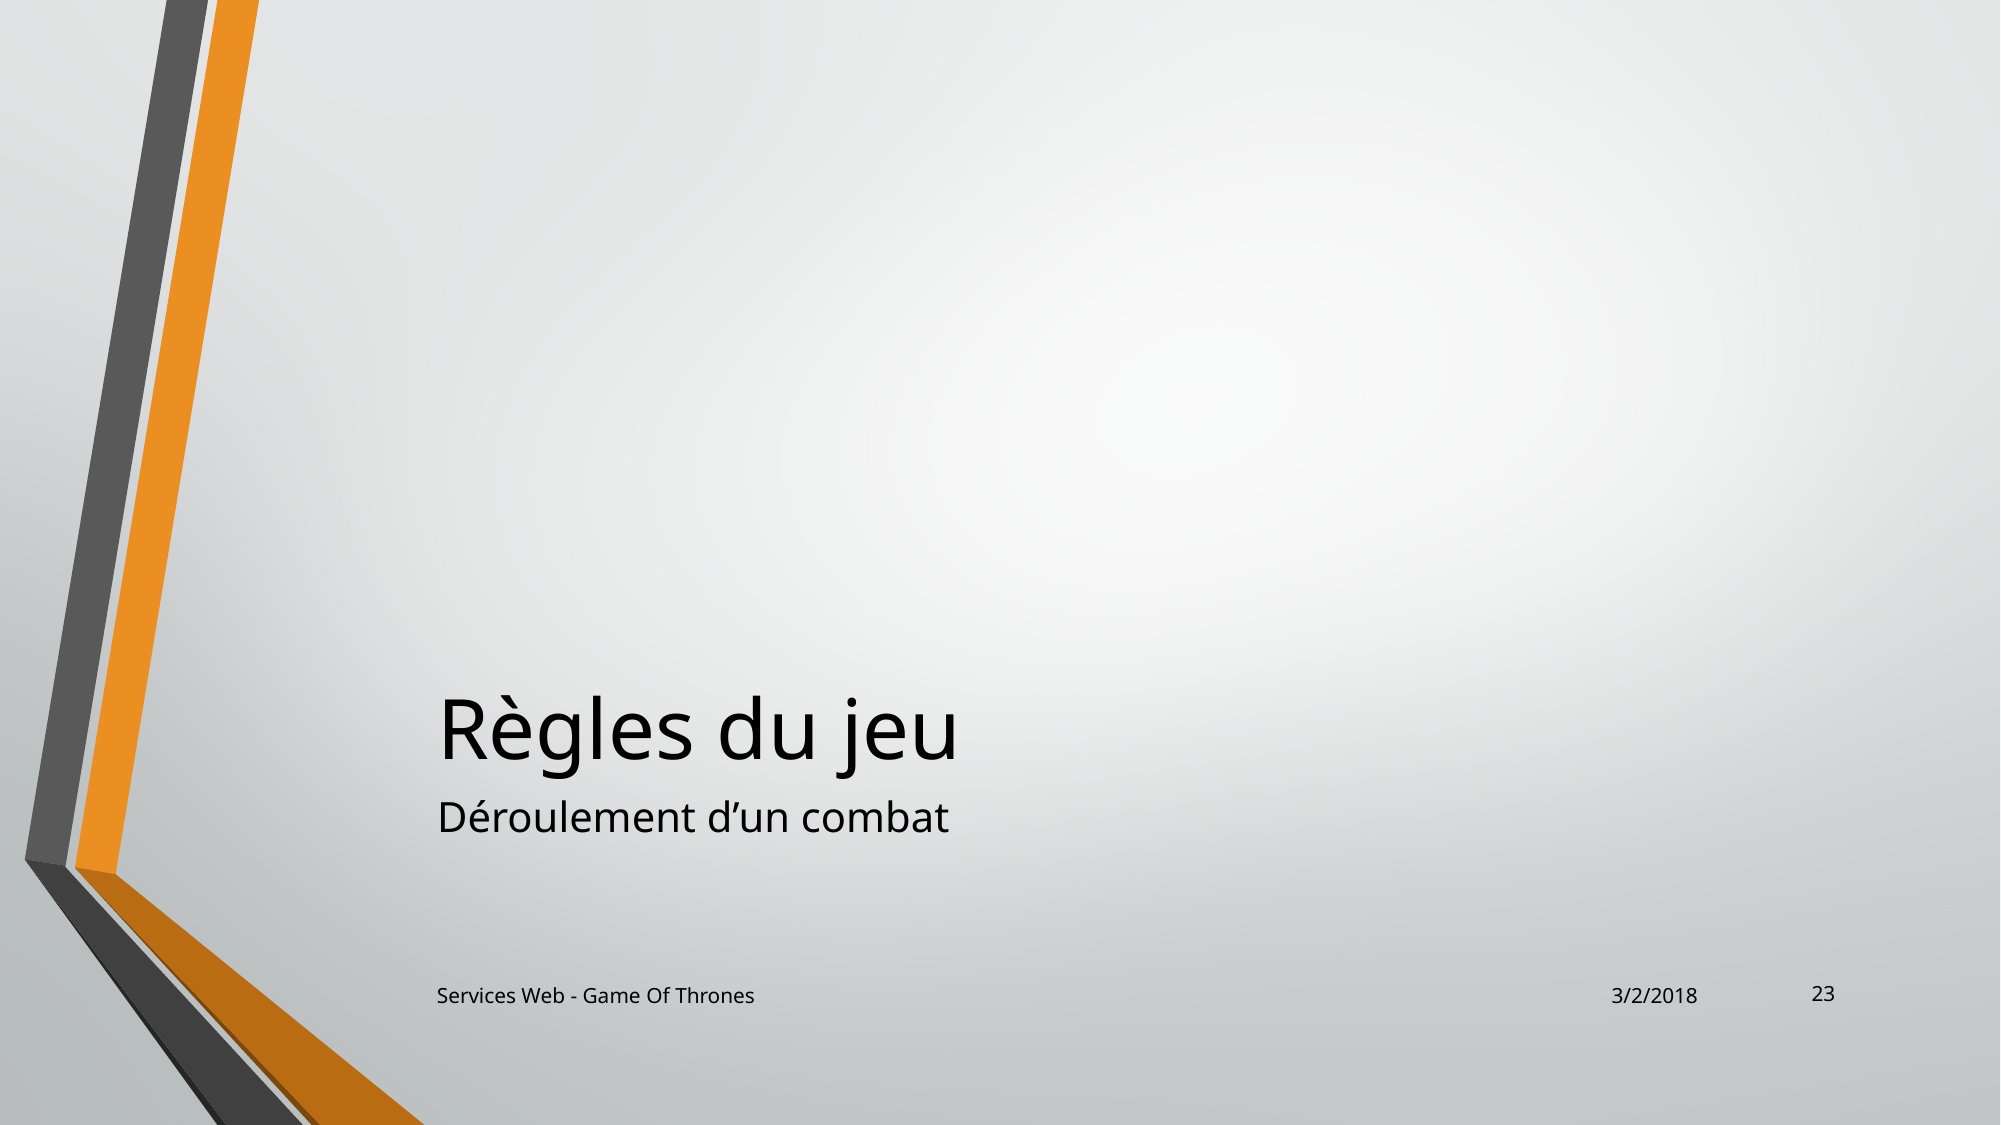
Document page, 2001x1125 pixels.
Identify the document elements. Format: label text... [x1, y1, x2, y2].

list Déroulement d’un combat [421, 783, 1887, 925]
text_box ‹#› [1796, 965, 1887, 1025]
title Règles du jeu [421, 437, 1887, 783]
text_box Services Web - Game Of Thrones [421, 965, 1585, 1025]
text_box 3/2/2018 [1596, 965, 1785, 1025]
